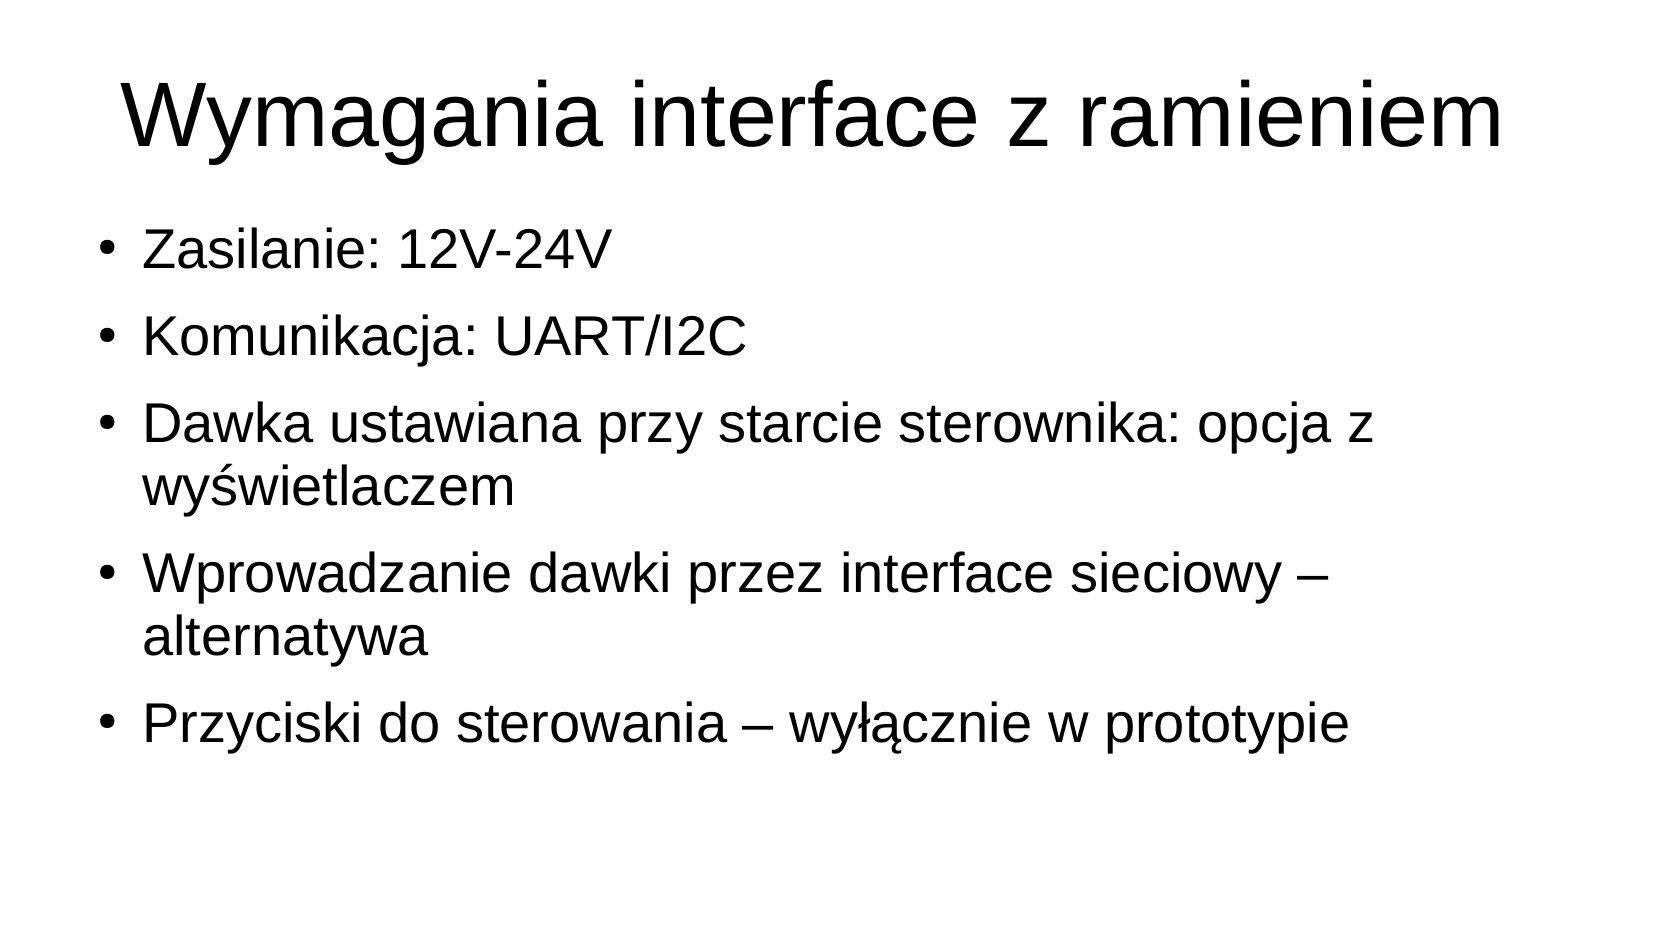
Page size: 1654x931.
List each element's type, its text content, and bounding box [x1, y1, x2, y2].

title Wymagania interface z ramieniem [82, 37, 1571, 193]
list Zasilanie: 12V-24V Komunikacja: UART/I2C Dawka ustawiana przy starcie sterownika: opcja z wyświetlaczem Wprowadzanie dawki przez interface sieciowy – alternatywa Przyciski do sterowania – wyłącznie w prototypie [82, 217, 1571, 758]
